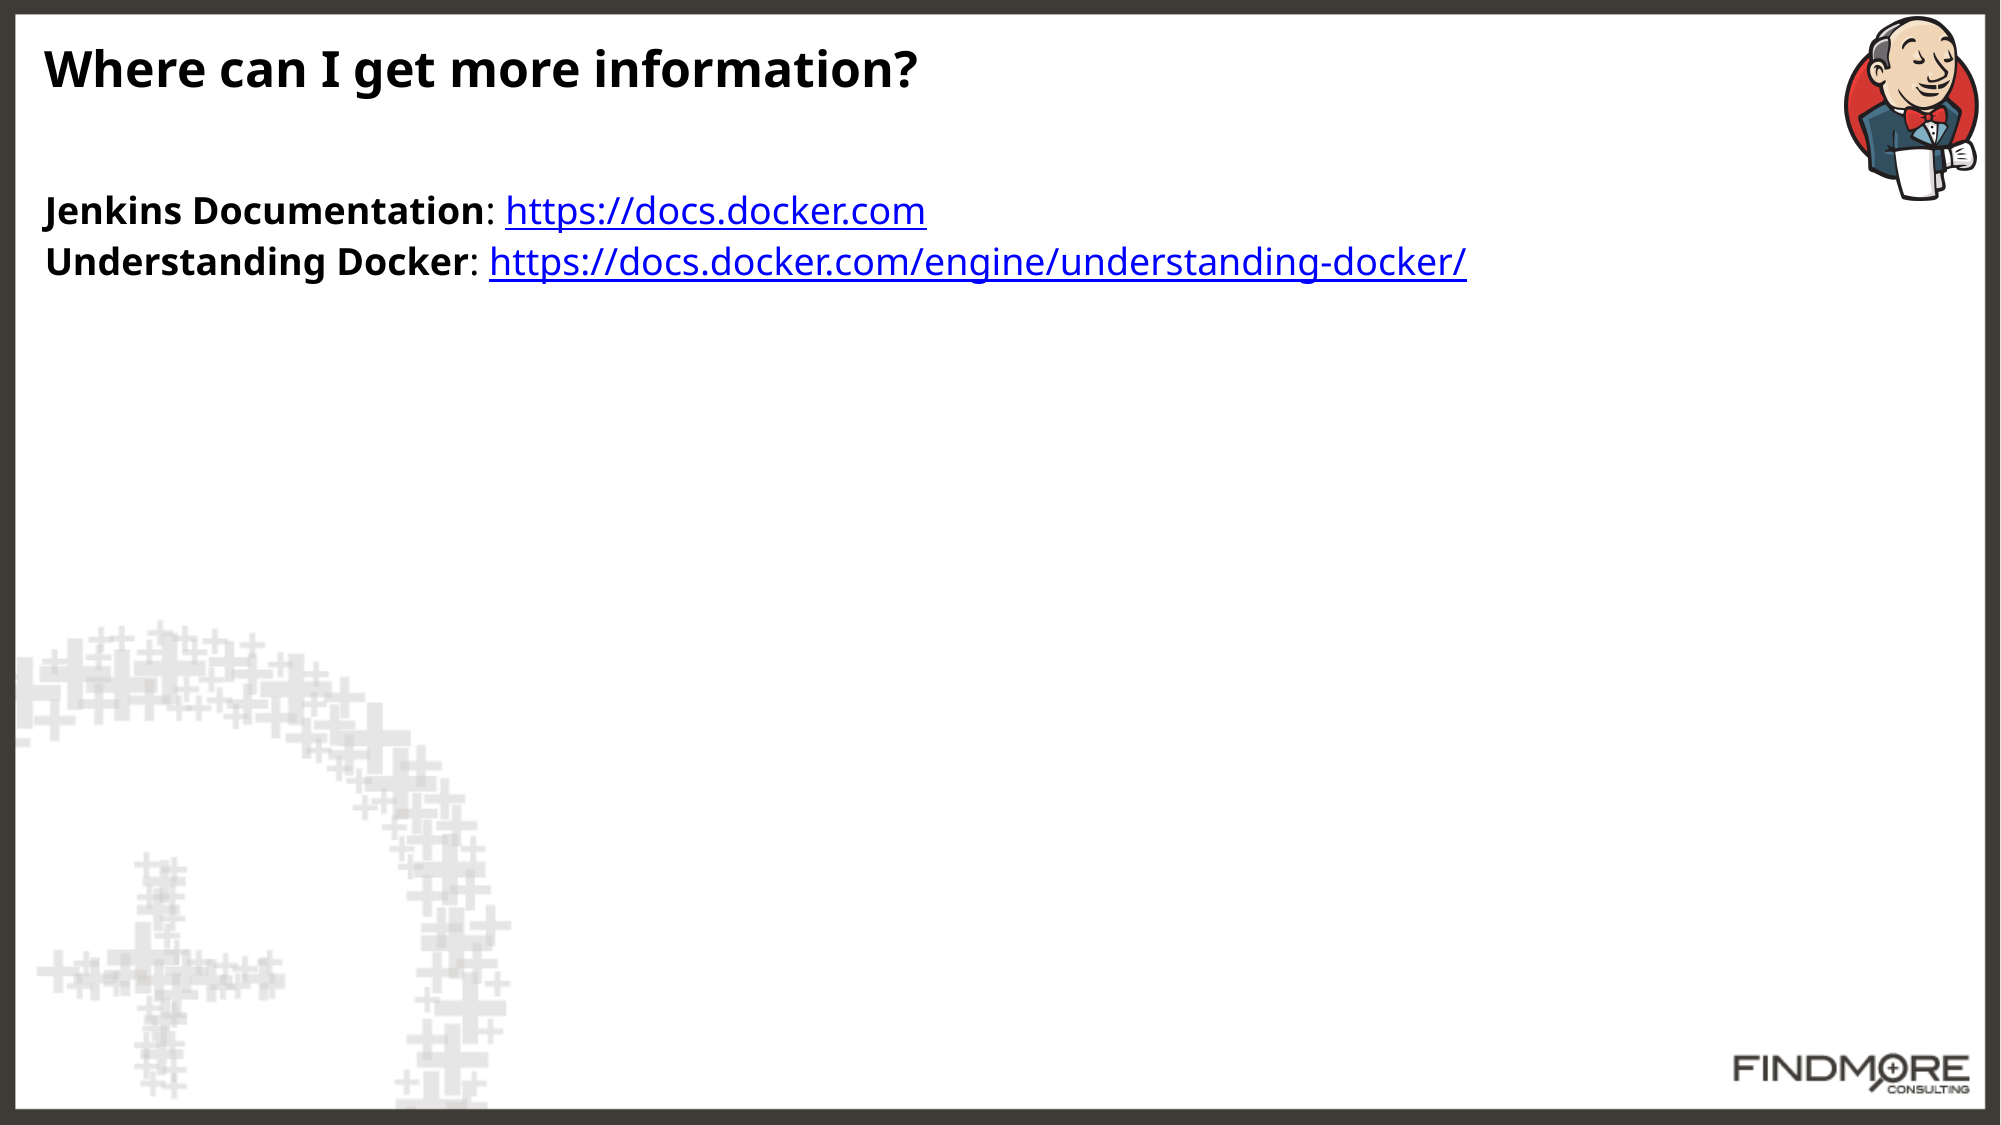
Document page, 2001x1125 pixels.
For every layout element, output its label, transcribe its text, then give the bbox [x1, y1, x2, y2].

text_box Where can I get more information? Jenkins Documentation: https://docs.docker.com Understanding Docker: https://docs.docker.com/engine/understanding-docker/ [29, 29, 1950, 1035]
picture [0, 0, 2001, 1125]
